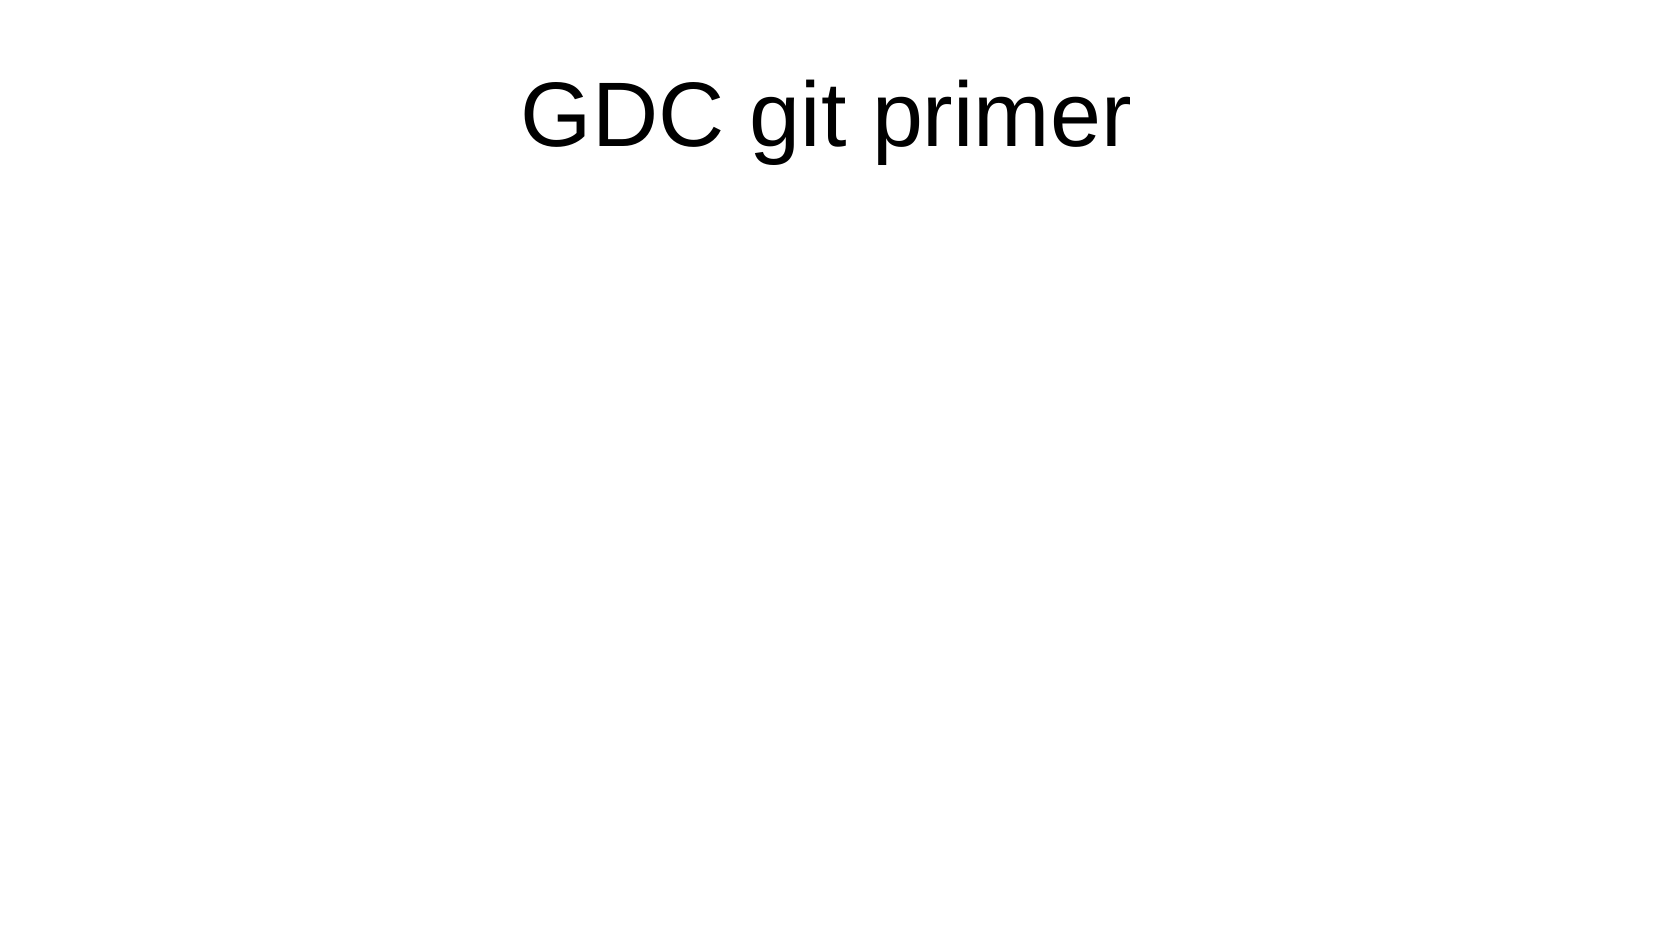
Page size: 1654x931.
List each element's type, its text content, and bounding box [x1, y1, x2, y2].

title GDC git primer [82, 37, 1571, 193]
